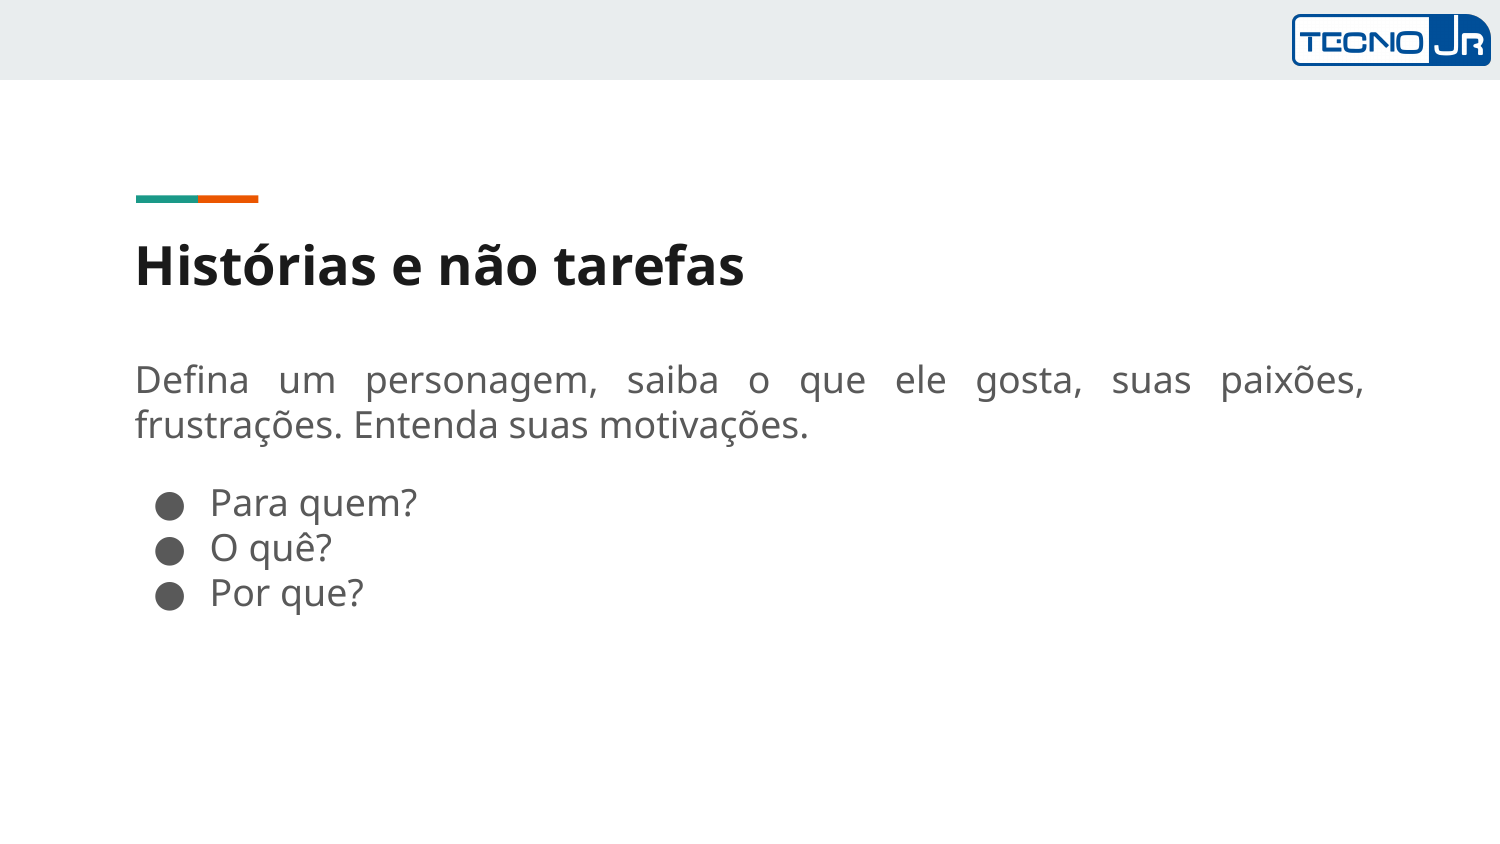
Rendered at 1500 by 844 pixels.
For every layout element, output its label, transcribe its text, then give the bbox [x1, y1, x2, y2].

list Defina um personagem, saiba o que ele gosta, suas paixões, frustrações. Entenda suas motivações. Para quem? O quê? Por que? [119, 341, 1381, 712]
title Histórias e não tarefas [119, 216, 1381, 305]
picture [1292, 14, 1491, 66]
